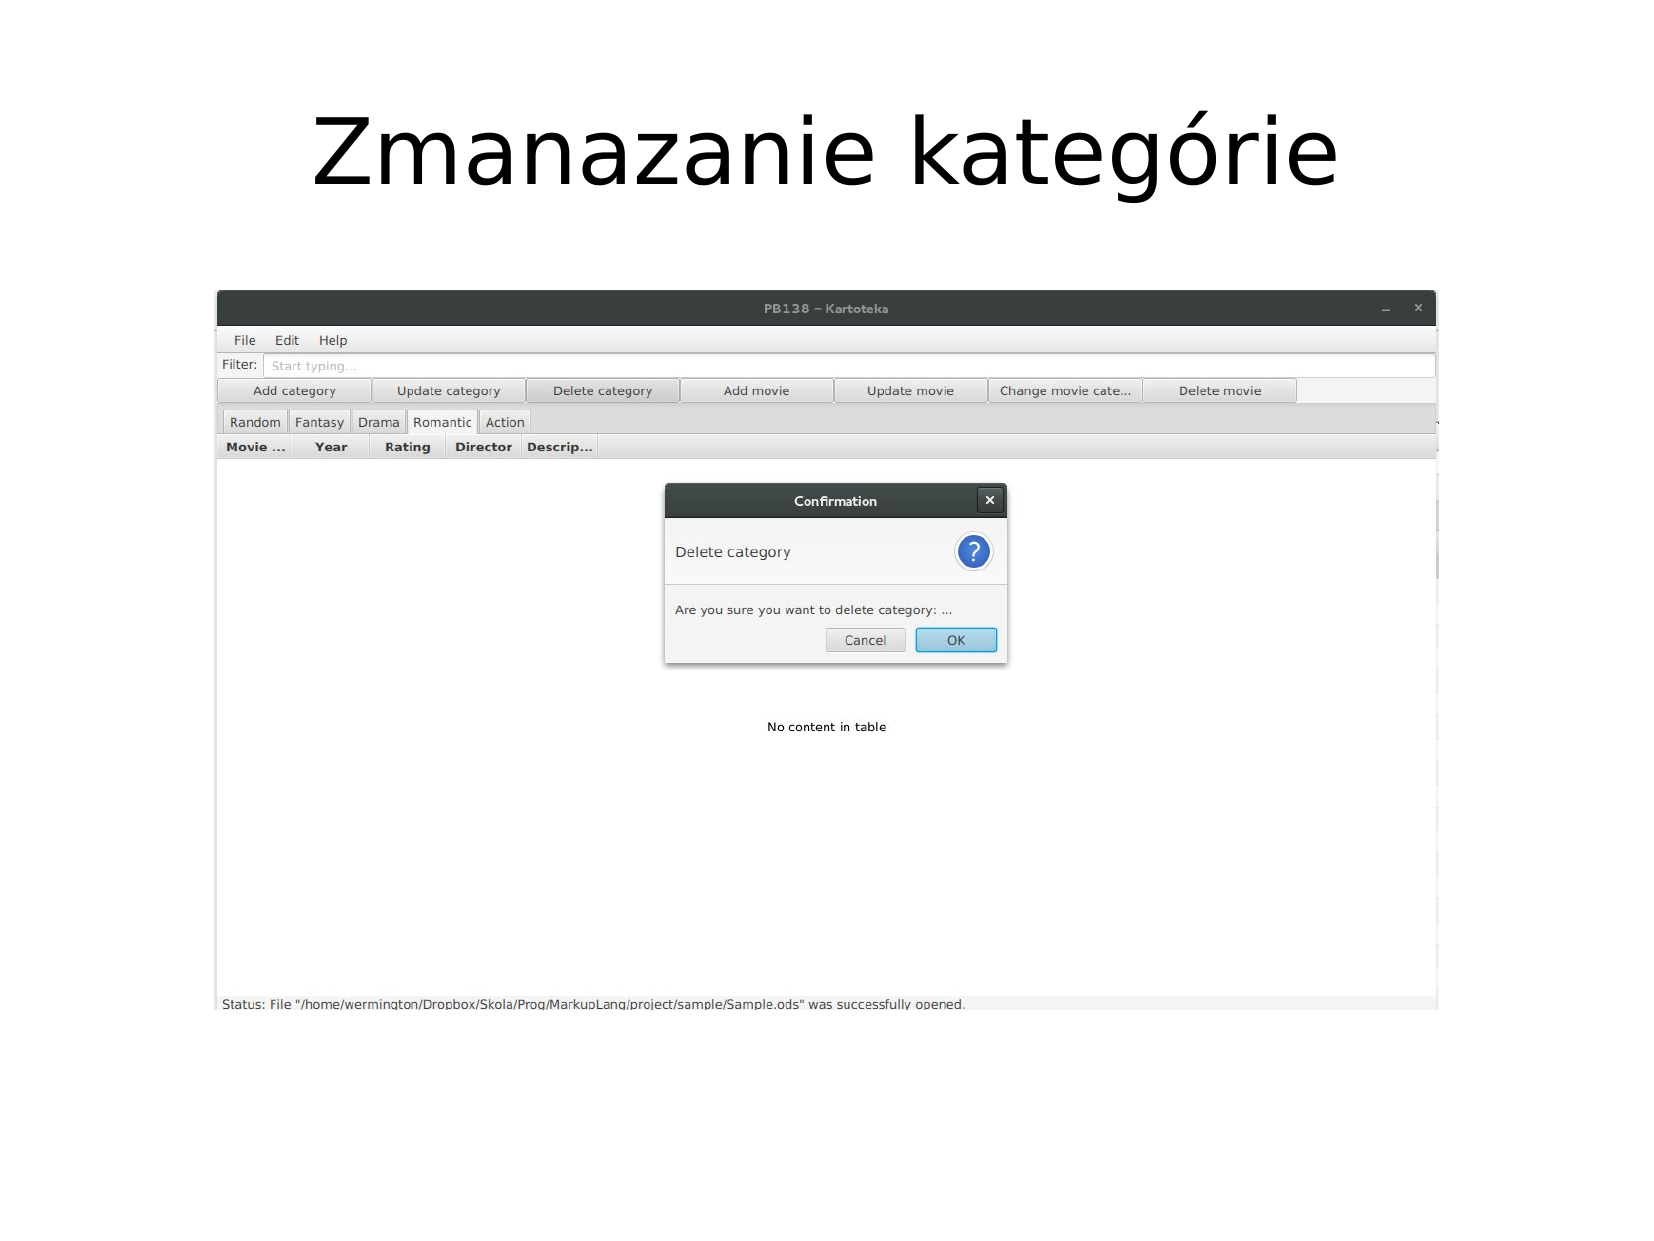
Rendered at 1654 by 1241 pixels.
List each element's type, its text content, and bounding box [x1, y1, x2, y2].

picture [214, 290, 1439, 1010]
title Zmanazanie kategórie [82, 49, 1571, 257]
